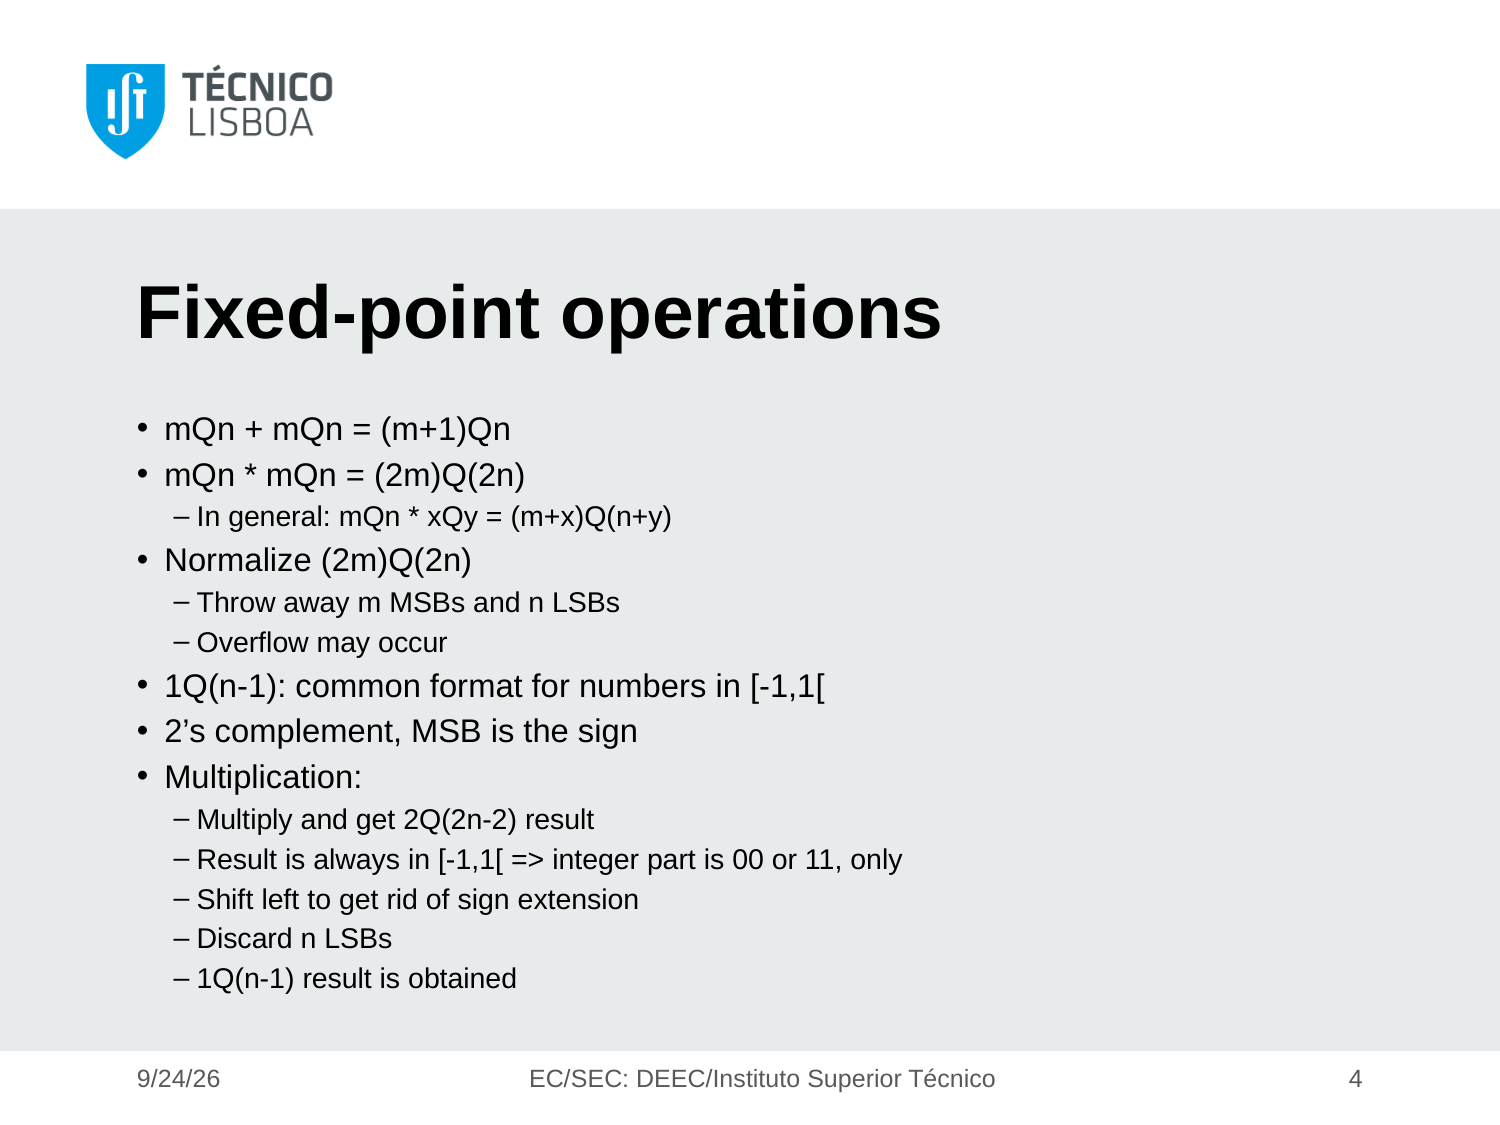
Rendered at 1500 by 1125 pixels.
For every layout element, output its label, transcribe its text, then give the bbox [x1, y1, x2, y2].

footer EC/SEC: DEEC/Instituto Superior Técnico [512, 1052, 1021, 1103]
slide_number 11/15/18 [121, 1052, 425, 1103]
slide_number <number> [1077, 1052, 1378, 1103]
title Fixed-point operations [121, 237, 1378, 381]
list mQn + mQn = (m+1)Qn mQn * mQn = (2m)Q(2n) In general: mQn * xQy = (m+x)Q(n+y) Normalize (2m)Q(2n) Throw away m MSBs and n LSBs Overflow may occur 1Q(n-1): common format for numbers in [-1,1[ 2’s complement, MSB is the sign Multiplication: Multiply and get 2Q(2n-2) result Result is always in [-1,1[ => integer part is 00 or 11, only Shift left to get rid of sign extension Discard n LSBs 1Q(n-1) result is obtained [121, 400, 1378, 1005]
picture [0, 0, 1500, 1125]
